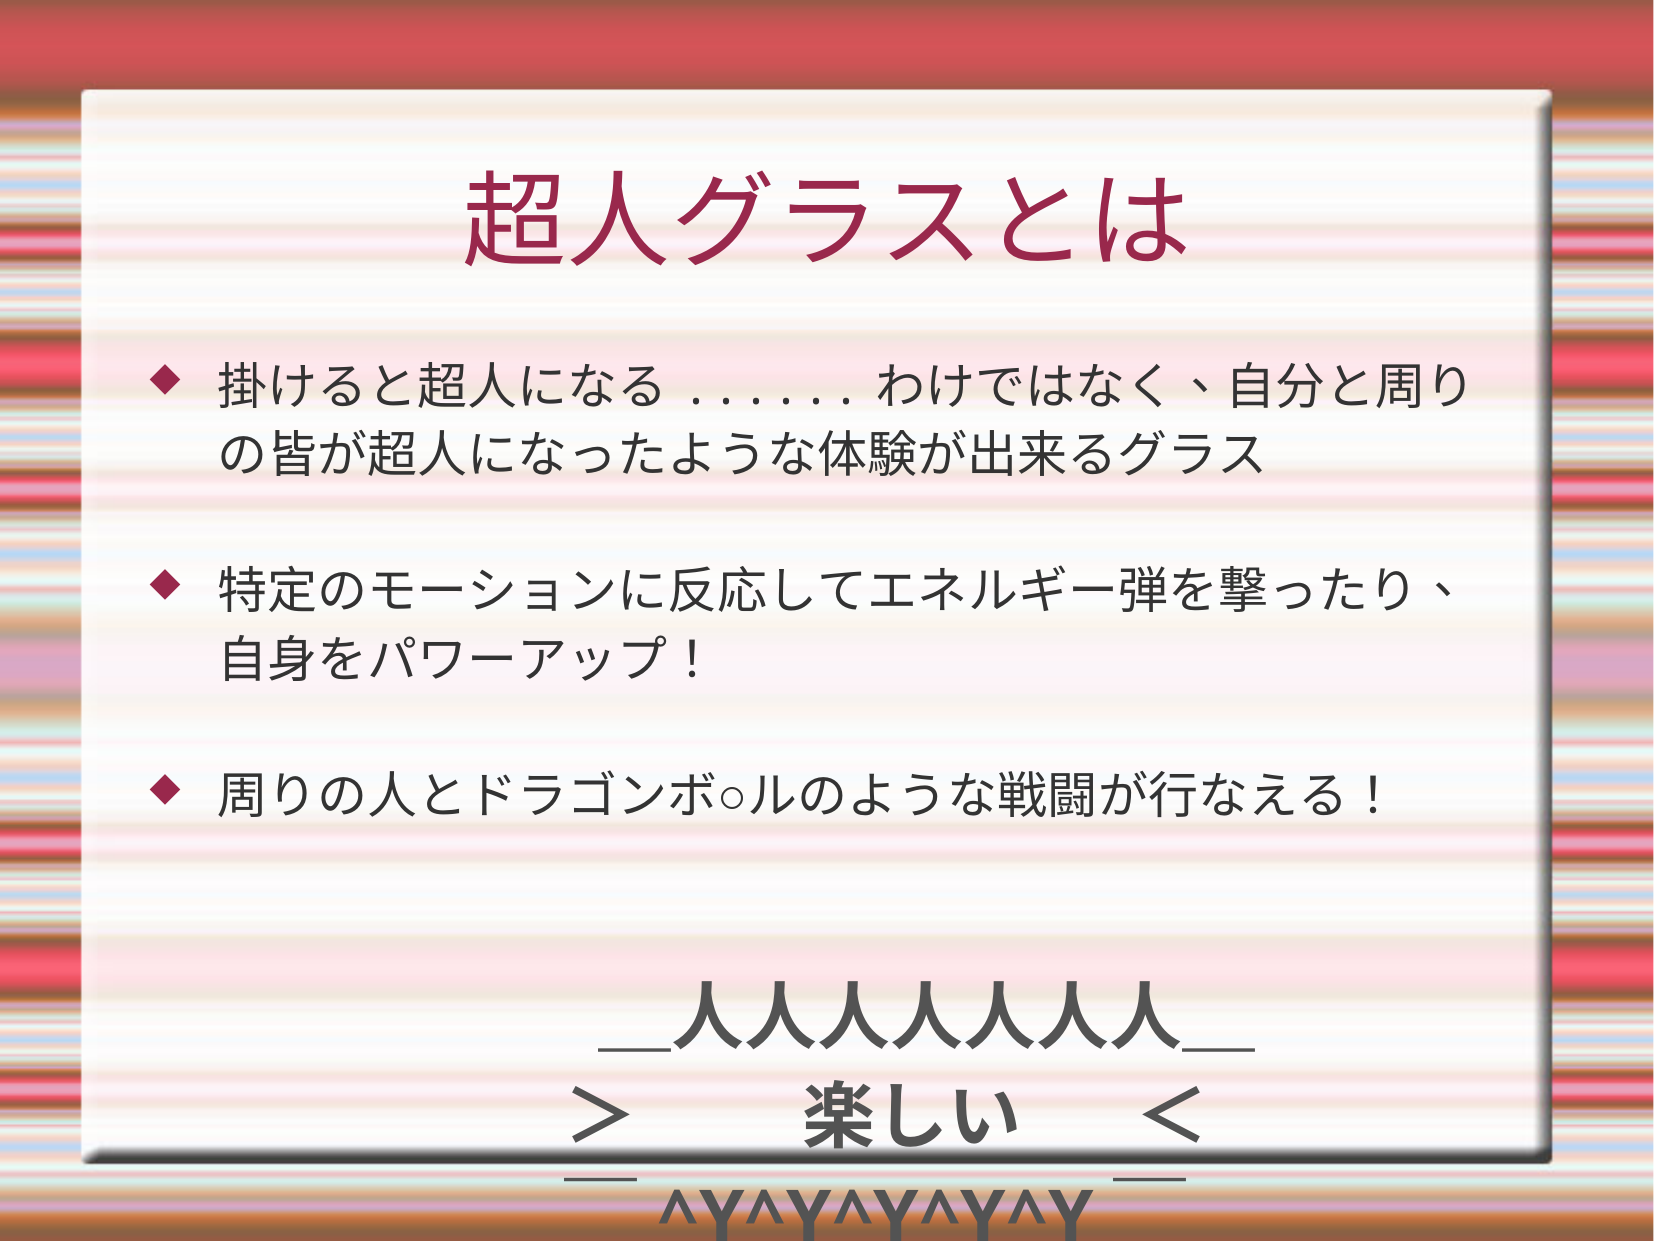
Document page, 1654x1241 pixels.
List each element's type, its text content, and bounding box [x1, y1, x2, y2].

list 掛けると超人になる......わけではなく、自分と周りの皆が超人になったような体験が出来るグラス 特定のモーションに反応してエネルギー弾を撃ったり、自身をパワーアップ！ 周りの人とドラゴンボ○ルのような戦闘が行なえる！ ＿人人人人人人人＿ ＞ 楽しい ＜ ￣^Y^Y^Y^Y^Y￣ [134, 350, 1516, 1070]
title 超人グラスとは [121, 114, 1534, 322]
picture [0, 0, 1654, 1241]
